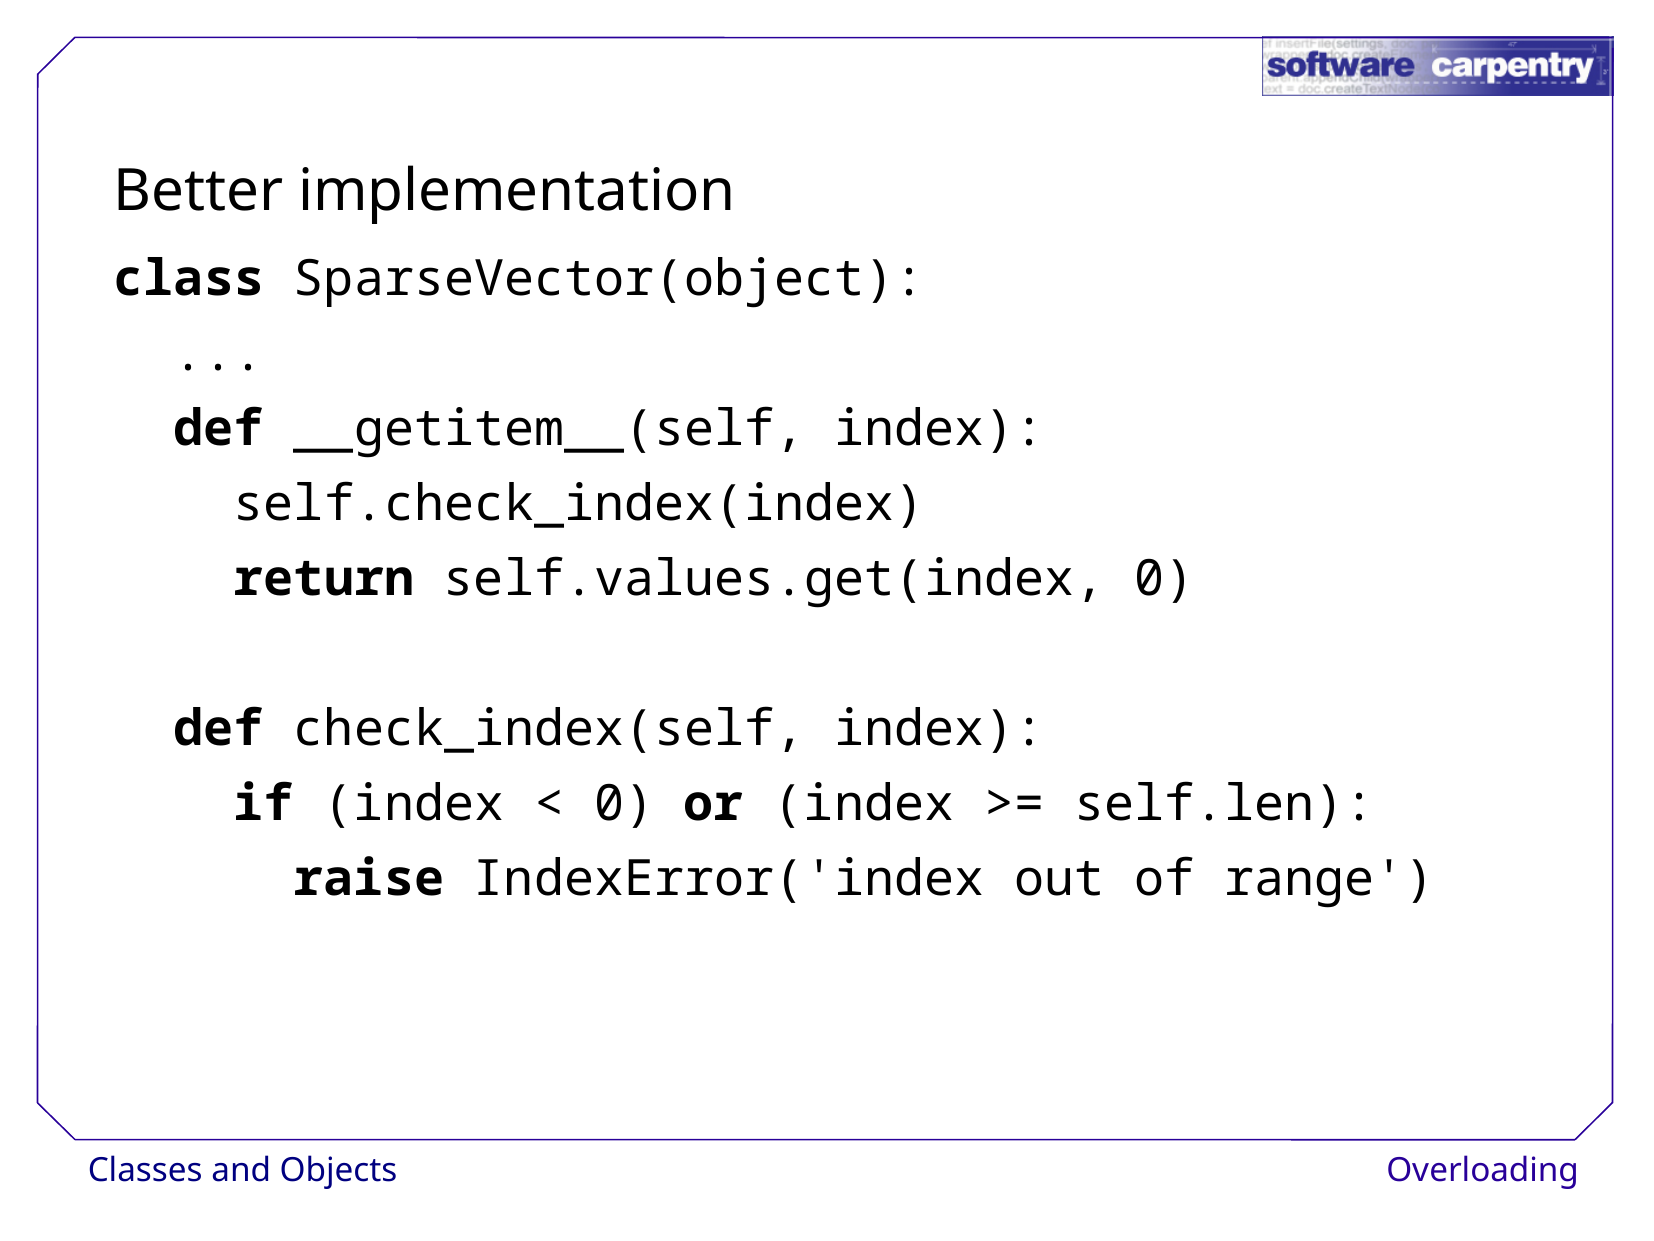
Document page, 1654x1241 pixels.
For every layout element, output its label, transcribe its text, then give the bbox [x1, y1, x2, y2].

text_box class SparseVector(object): ... def __getitem__(self, index): self.check_index(index) return self.values.get(index, 0) def check_index(self, index): if (index < 0) or (index >= self.len): raise IndexError('index out of range') [99, 223, 1517, 914]
text_box Better implementation [99, 109, 1546, 231]
picture [1262, 36, 1614, 96]
